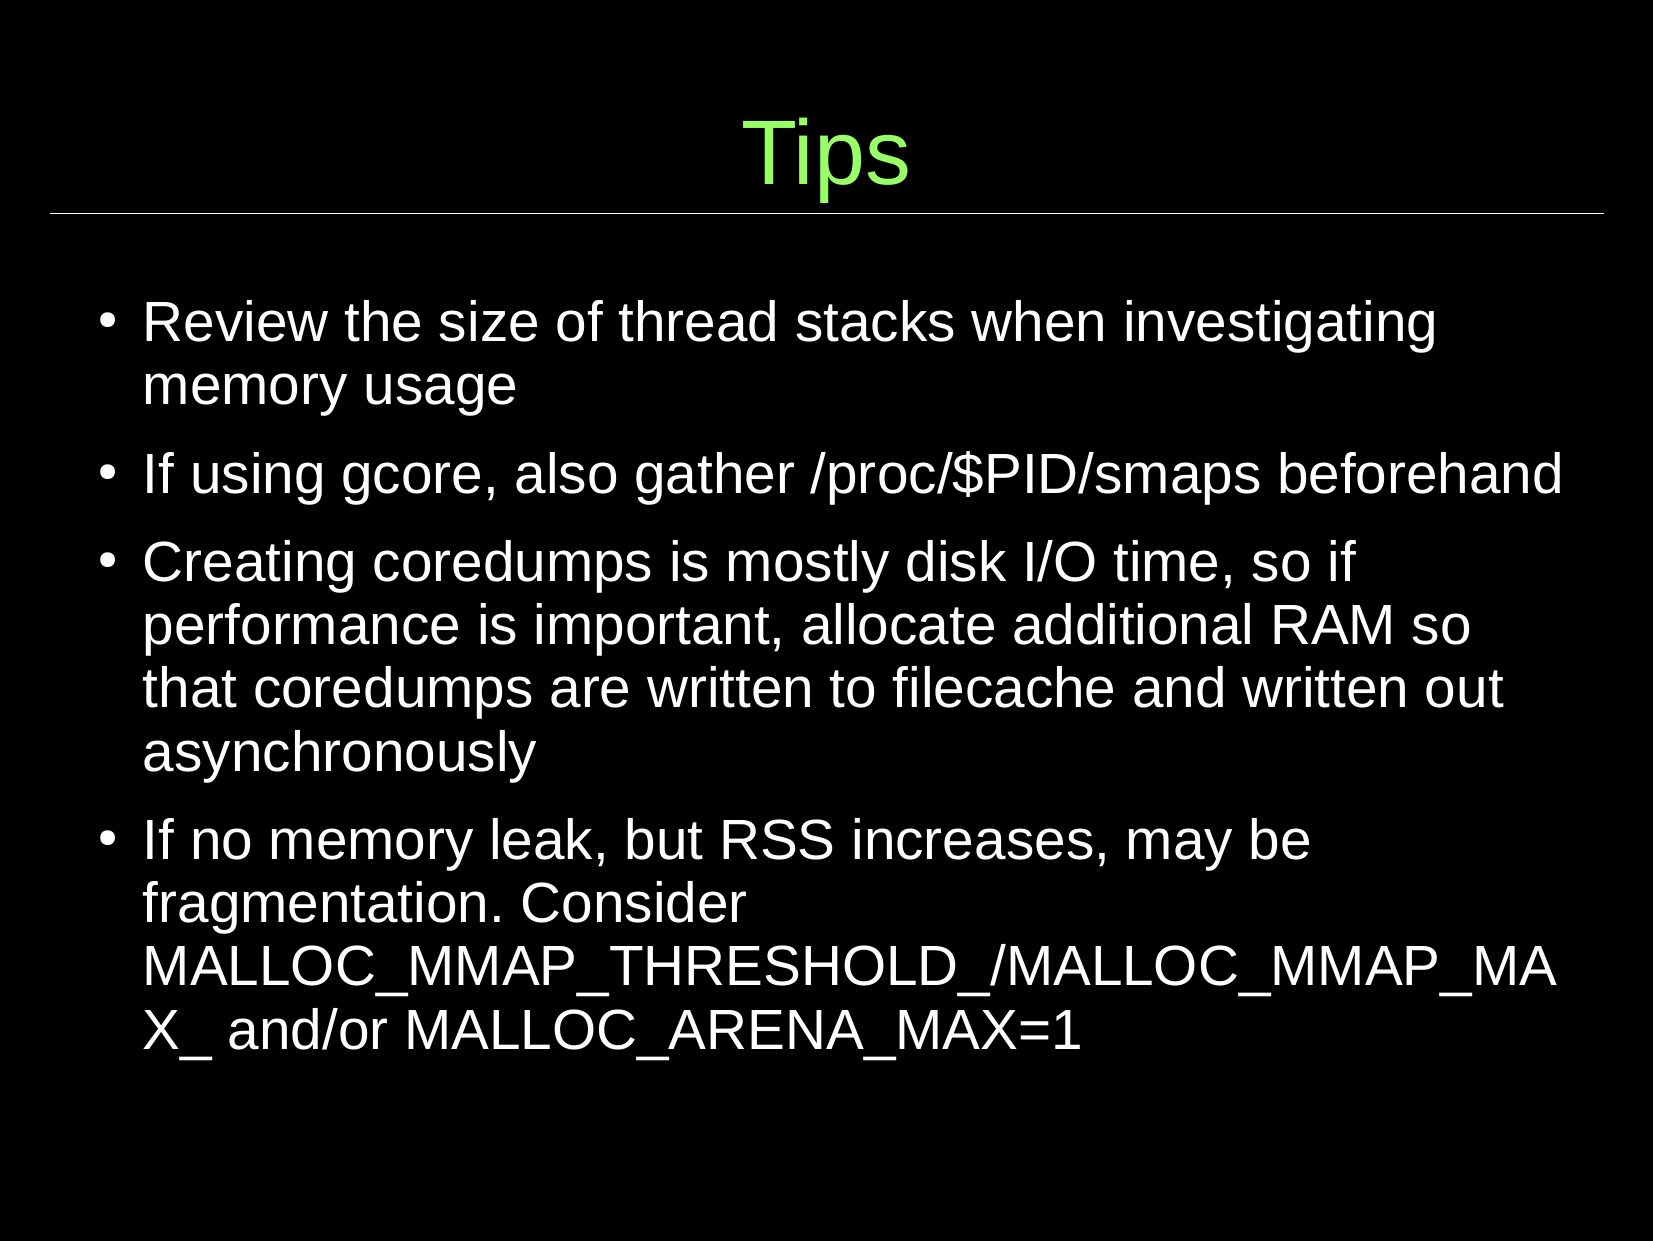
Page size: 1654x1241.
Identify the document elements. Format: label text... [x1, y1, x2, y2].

list Review the size of thread stacks when investigating memory usage If using gcore, also gather /proc/$PID/smaps beforehand Creating coredumps is mostly disk I/O time, so if performance is important, allocate additional RAM so that coredumps are written to filecache and written out asynchronously If no memory leak, but RSS increases, may be fragmentation. Consider MALLOC_MMAP_THRESHOLD_/MALLOC_MMAP_MAX_ and/or MALLOC_ARENA_MAX=1 [82, 290, 1571, 1111]
title Tips [82, 49, 1571, 257]
